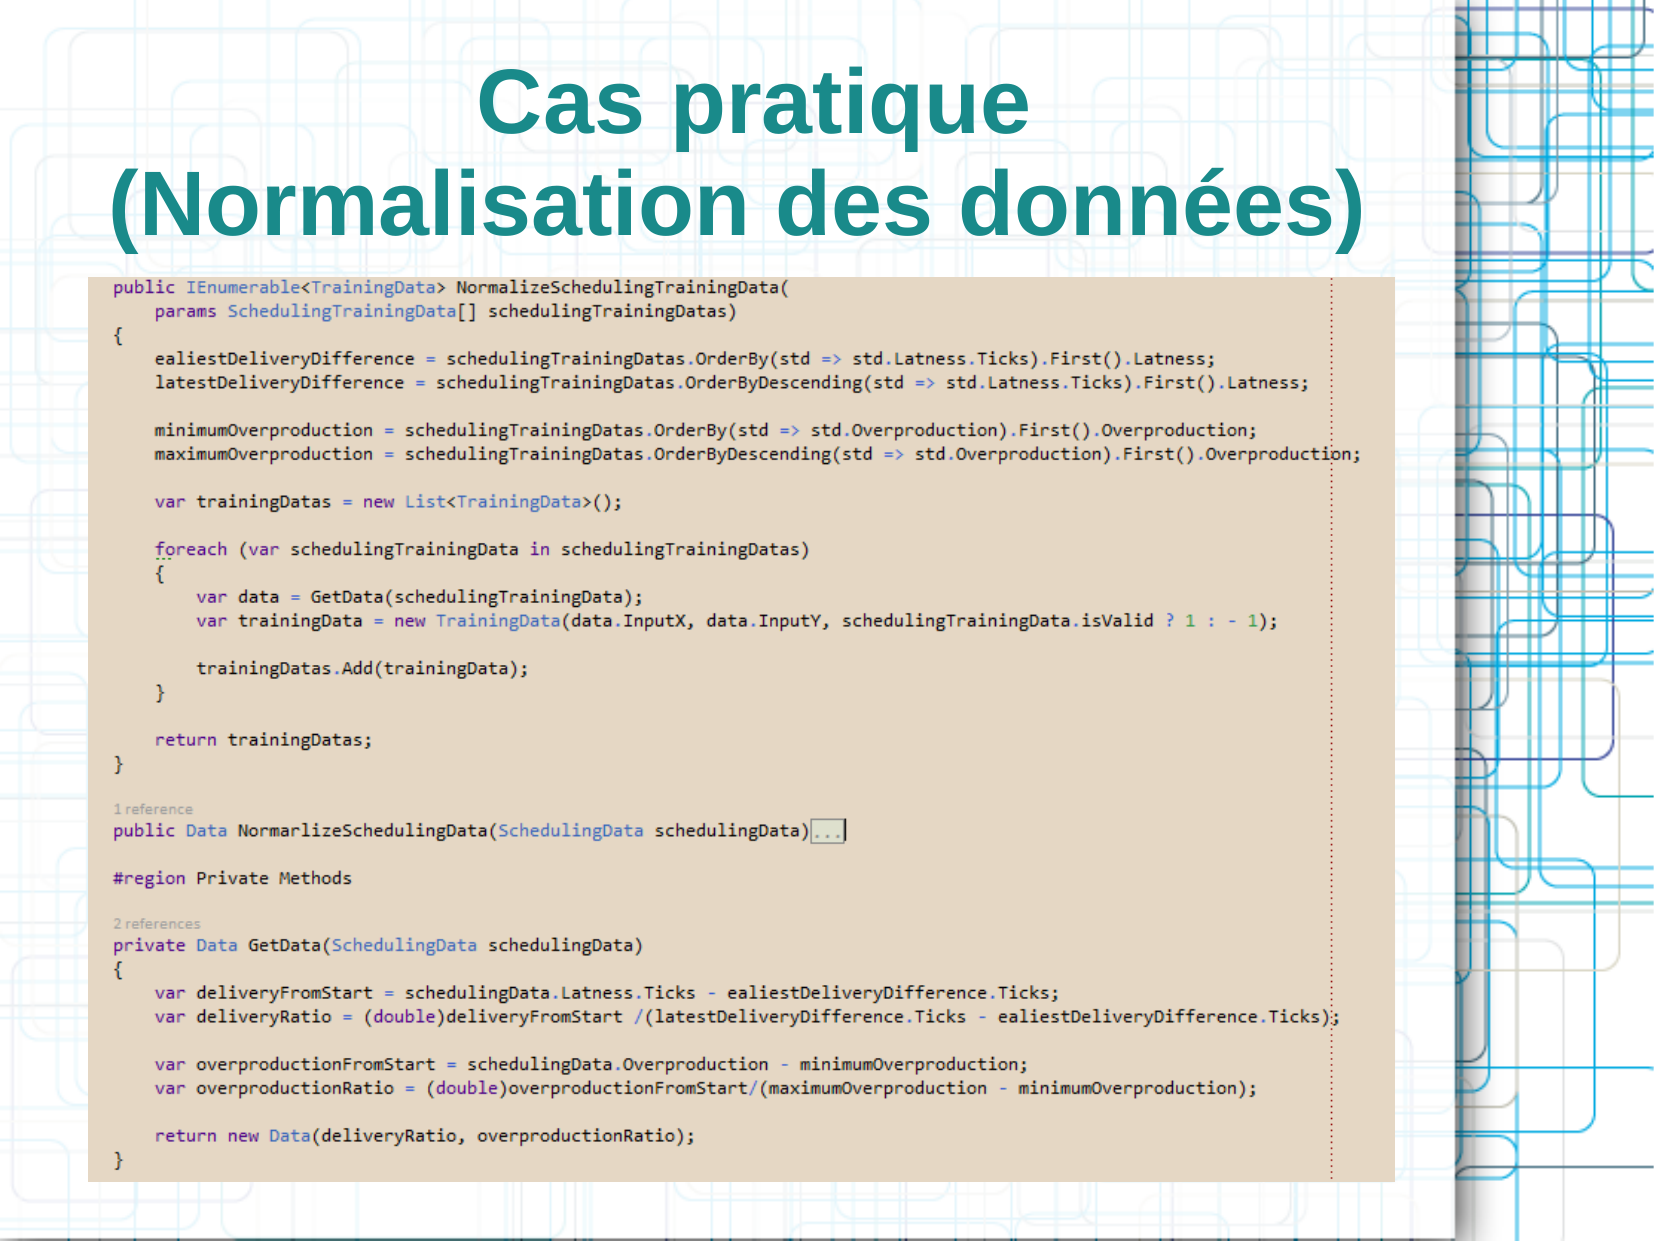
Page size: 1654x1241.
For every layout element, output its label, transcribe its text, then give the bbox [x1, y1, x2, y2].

picture [0, 0, 1654, 1241]
title Cas pratique (Normalisation des données) [59, 49, 1418, 257]
